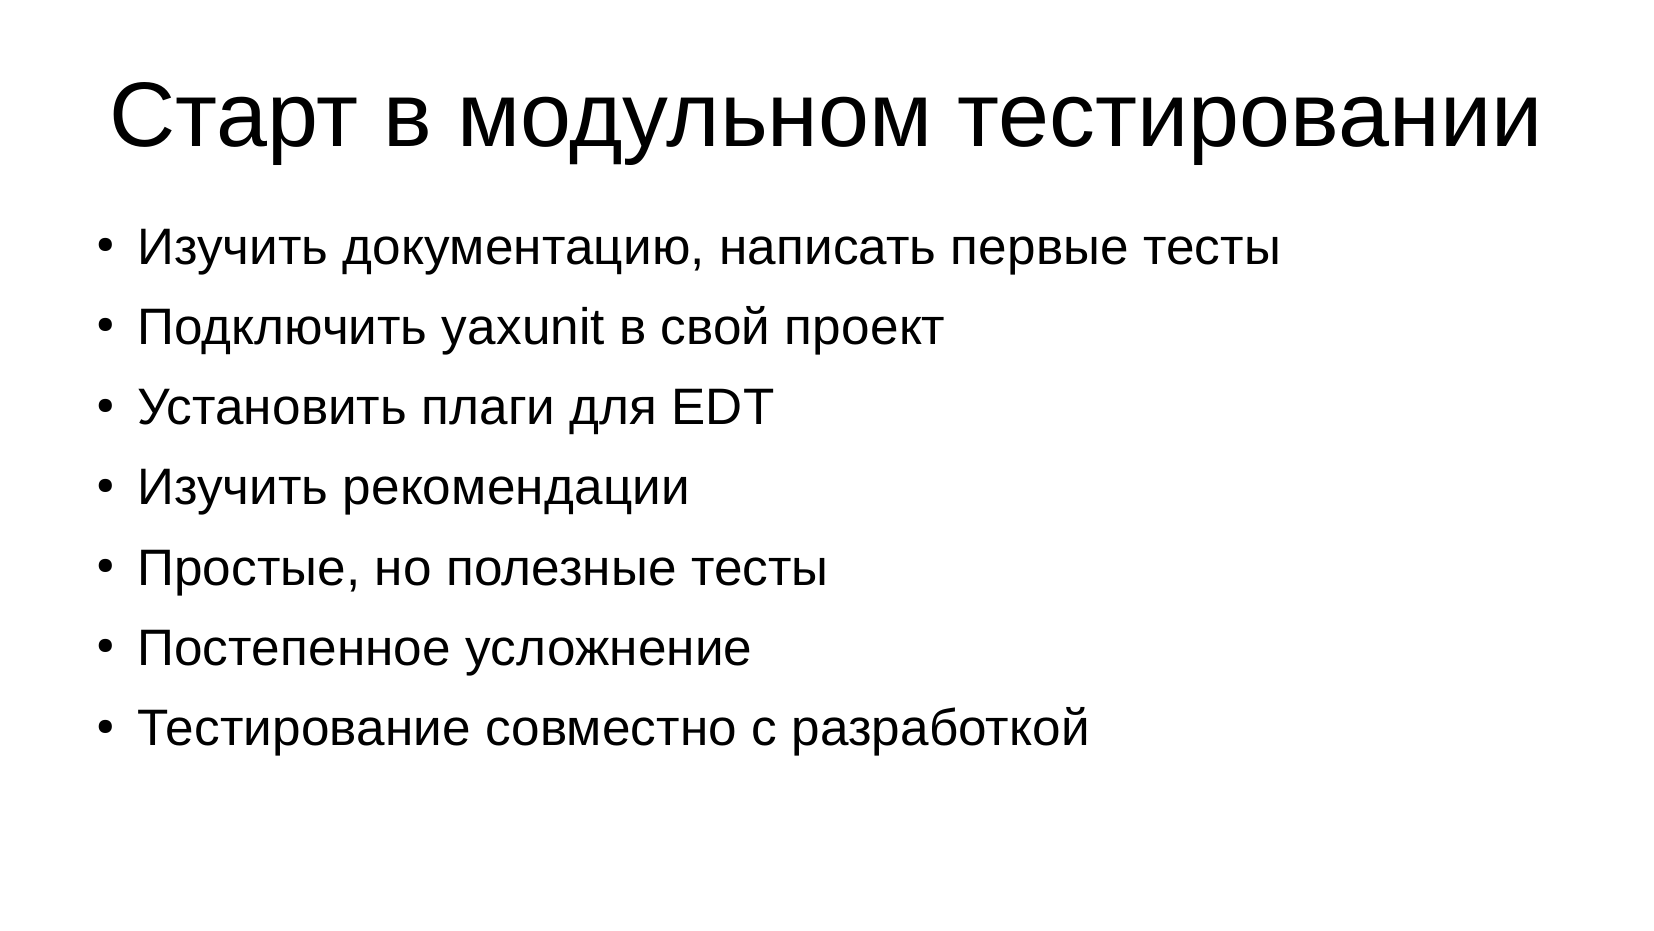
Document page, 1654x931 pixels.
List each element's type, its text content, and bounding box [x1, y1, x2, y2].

list Изучить документацию, написать первые тесты Подключить yaxunit в свой проект Установить плаги для EDT Изучить рекомендации Простые, но полезные тесты Постепенное усложнение Тестирование совместно с разработкой [82, 217, 1571, 758]
title Старт в модульном тестировании [82, 37, 1571, 193]
